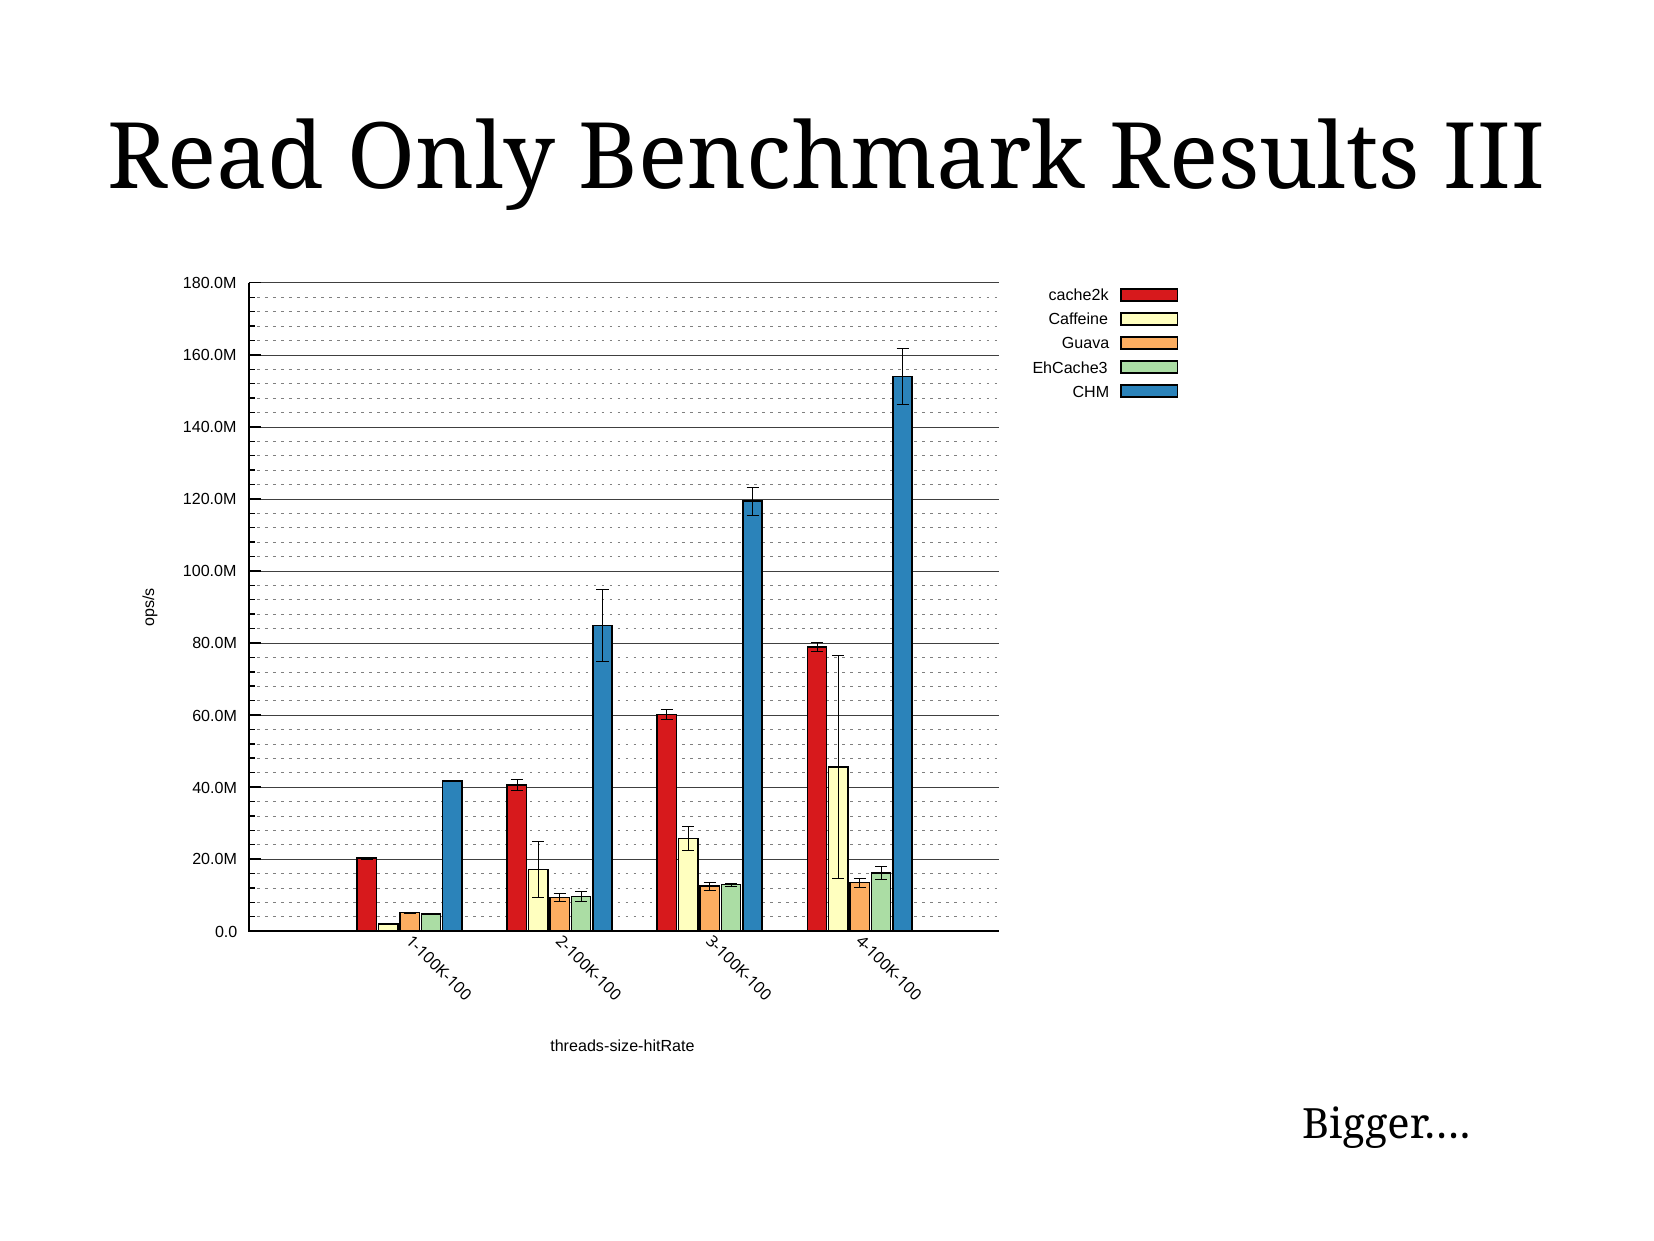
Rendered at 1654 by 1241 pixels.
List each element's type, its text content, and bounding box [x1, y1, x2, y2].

picture [129, 259, 1201, 1063]
title Read Only Benchmark Results III [82, 49, 1571, 257]
text_box Bigger…. [1287, 1086, 1490, 1159]
